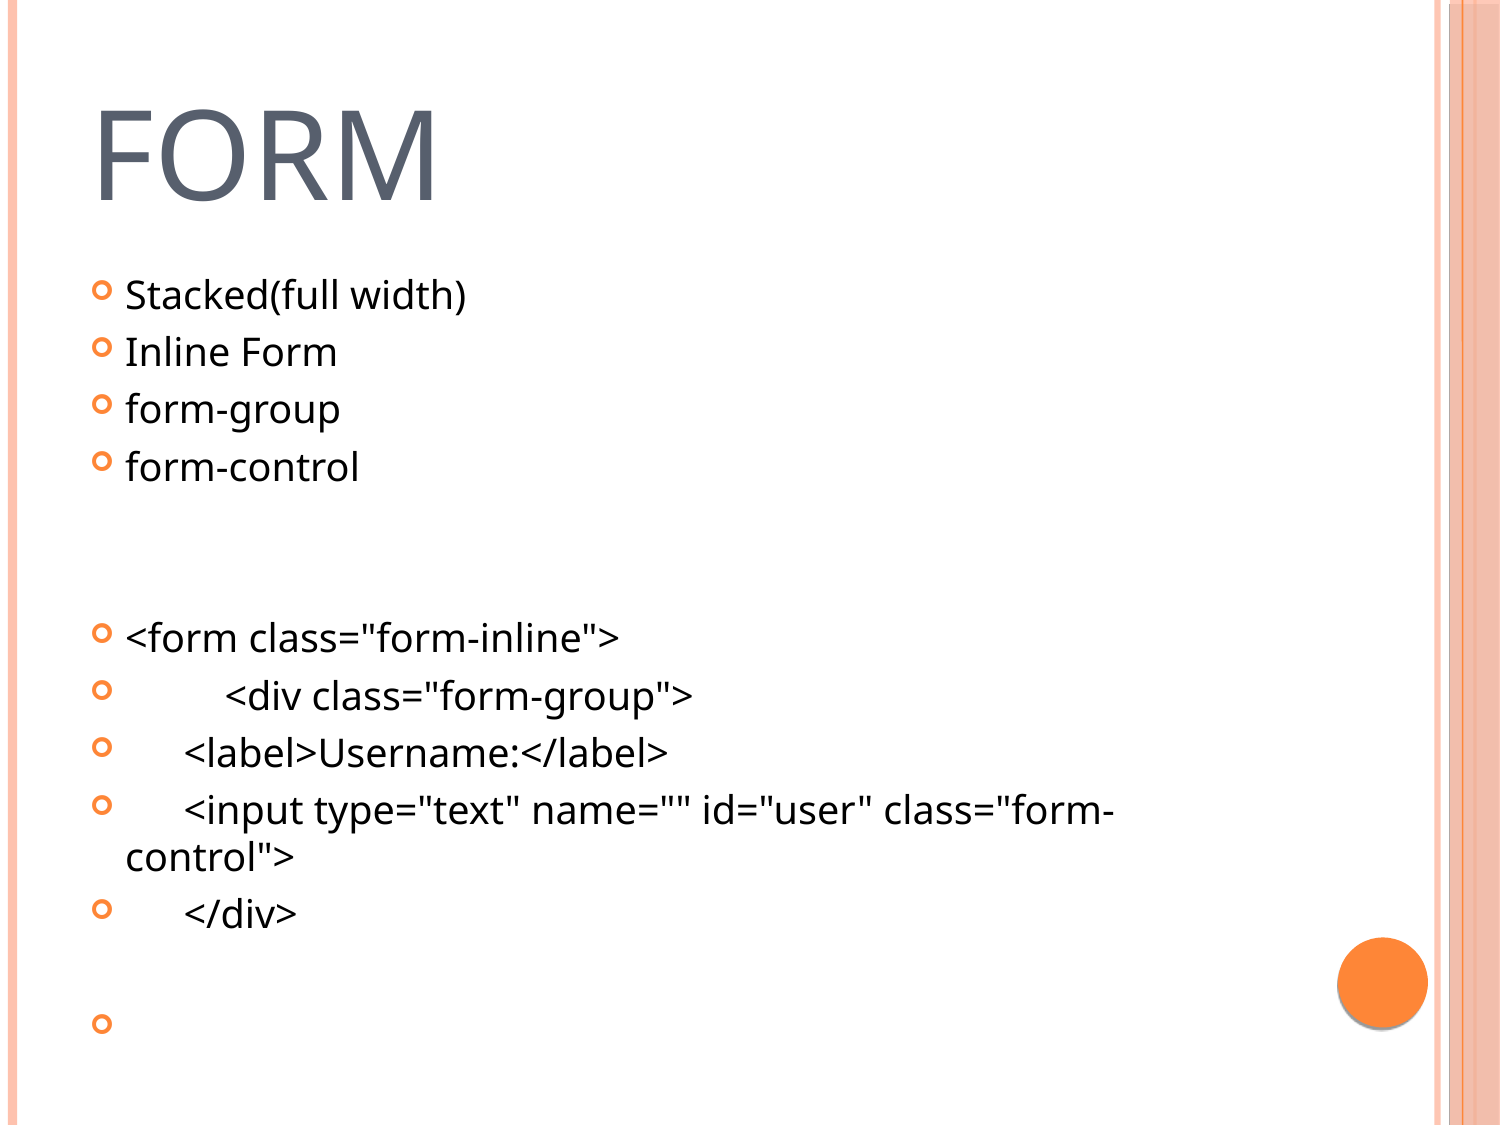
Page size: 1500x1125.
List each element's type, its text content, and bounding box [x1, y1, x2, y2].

list Stacked(full width) Inline Form form-group form-control <form class="form-inline"> <div class="form-group"> <label>Username:</label> <input type="text" name="" id="user" class="form-control"> </div> [75, 262, 1300, 1062]
title Form [75, 45, 1300, 233]
